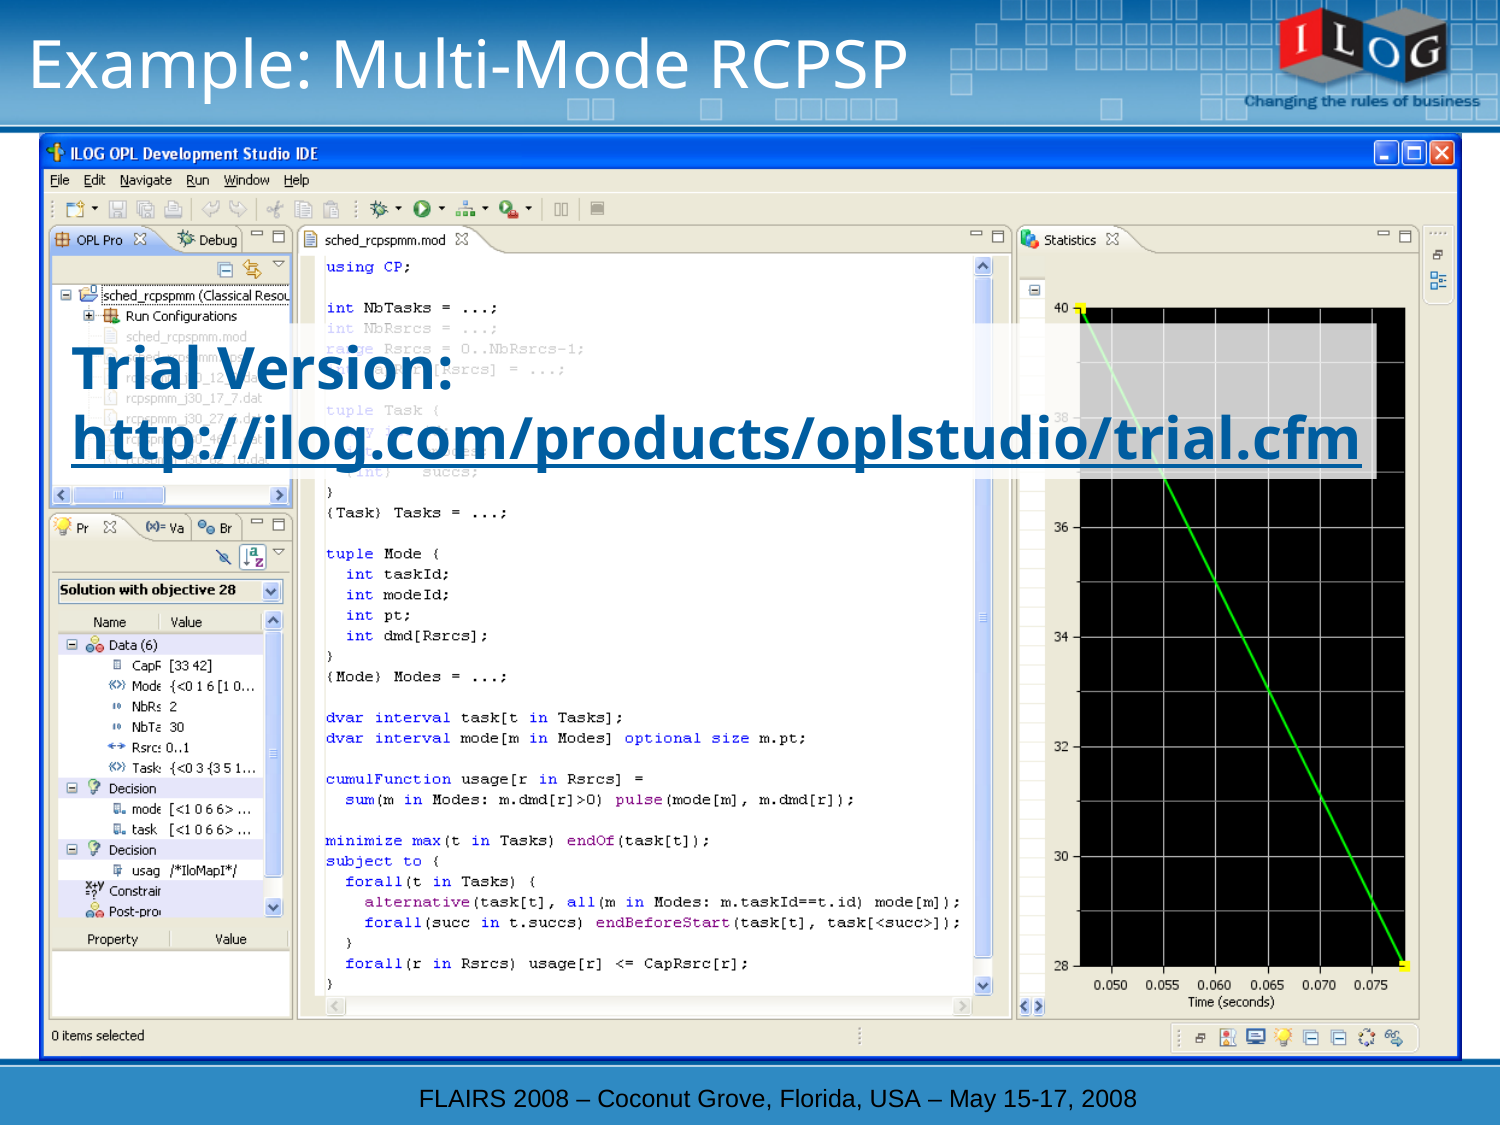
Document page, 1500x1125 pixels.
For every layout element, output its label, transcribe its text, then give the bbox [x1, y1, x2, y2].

text_box Trial Version: http://ilog.com/products/oplstudio/trial.cfm [56, 323, 1377, 479]
title Example: Multi-Mode RCPSP [12, 0, 1300, 144]
picture [0, 0, 1500, 1125]
